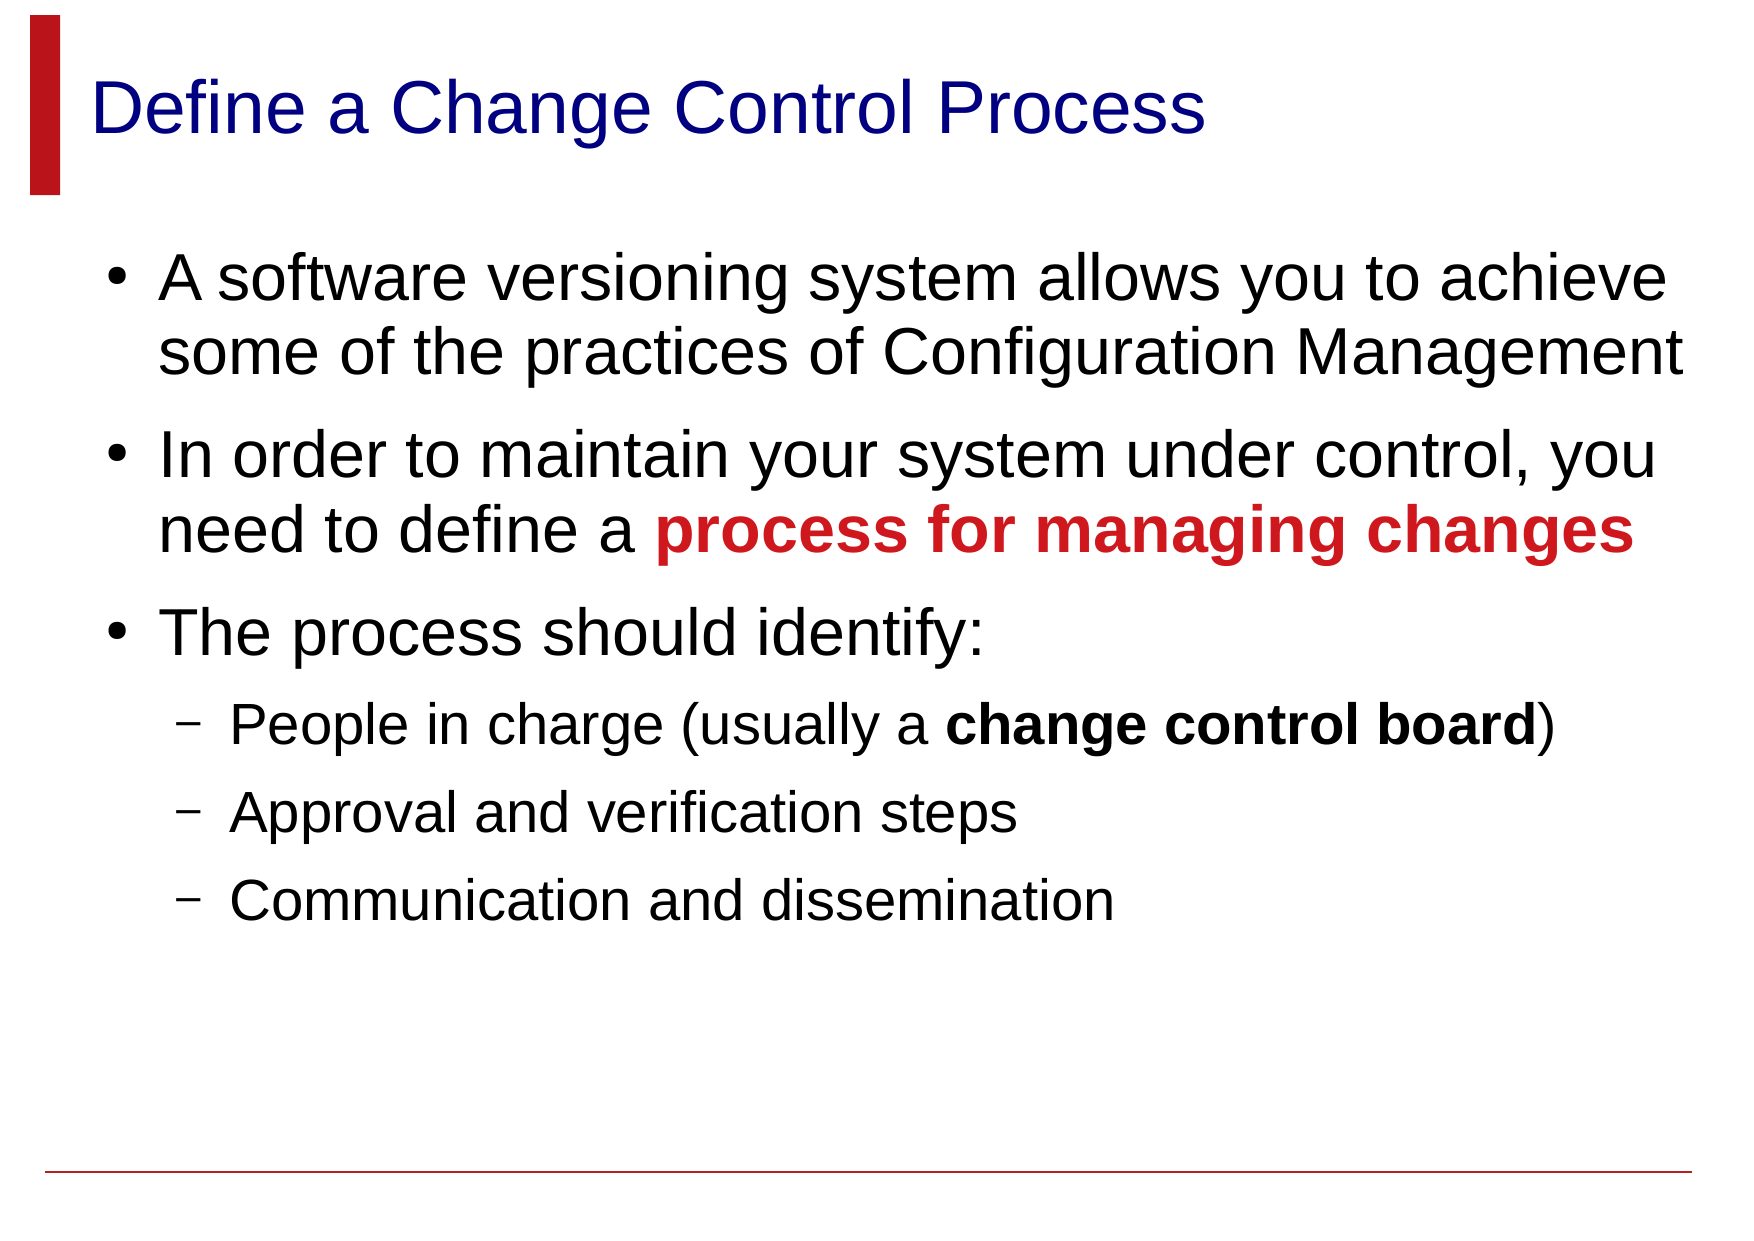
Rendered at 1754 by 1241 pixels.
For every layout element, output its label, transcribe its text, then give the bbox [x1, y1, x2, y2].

list A software versioning system allows you to achieve some of the practices of Configuration Management In order to maintain your system under control, you need to define a process for managing changes The process should identify: People in charge (usually a change control board) Approval and verification steps Communication and dissemination [87, 240, 1696, 1081]
title Define a Change Control Process [90, 19, 1726, 196]
